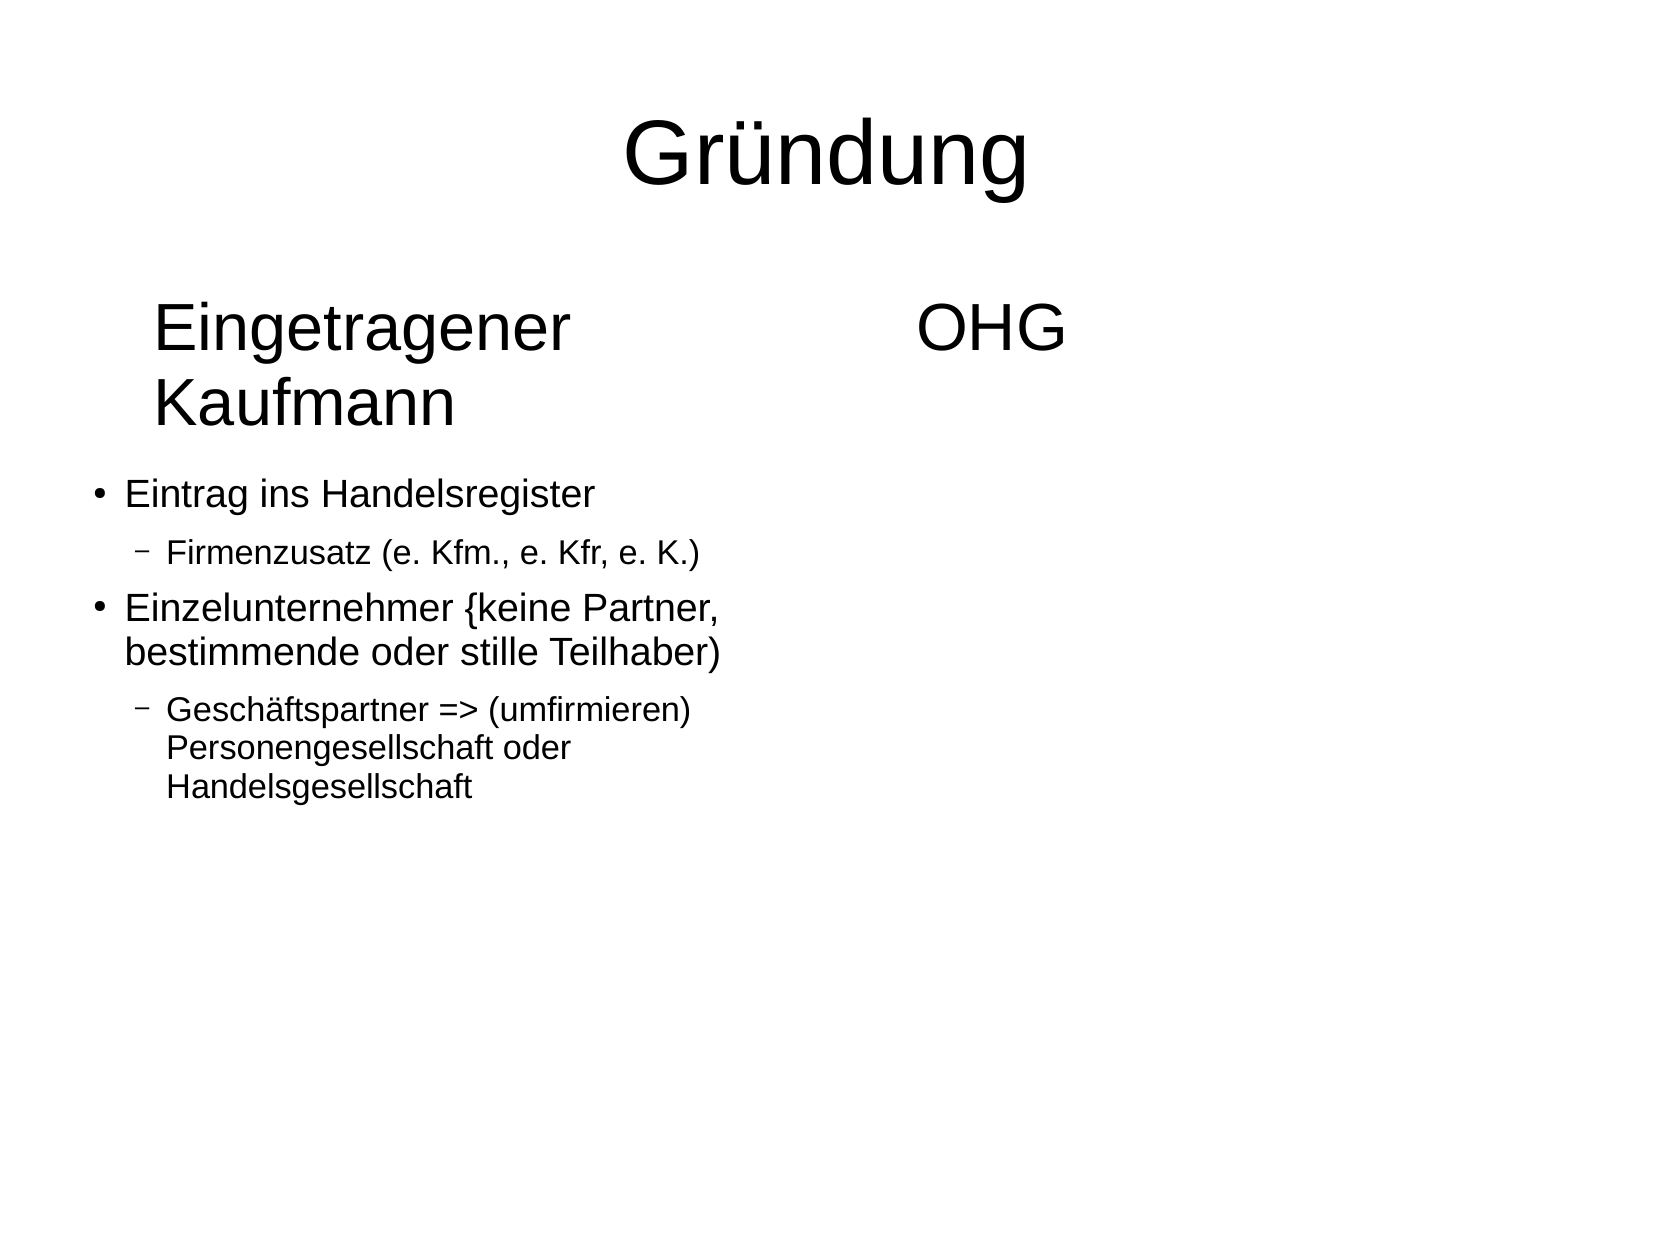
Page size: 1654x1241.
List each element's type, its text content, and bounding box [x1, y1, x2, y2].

list Eingetragener Kaufmann [82, 290, 809, 449]
list OHG [845, 290, 1572, 449]
list Eintrag ins Handelsregister Firmenzusatz (e. Kfm., e. Kfr, e. K.) Einzelunternehmer {keine Partner, bestimmende oder stille Teilhaber) Geschäftspartner => (umfirmieren) Personengesellschaft oder Handelsgesellschaft [82, 472, 809, 816]
title Gründung [82, 49, 1571, 257]
